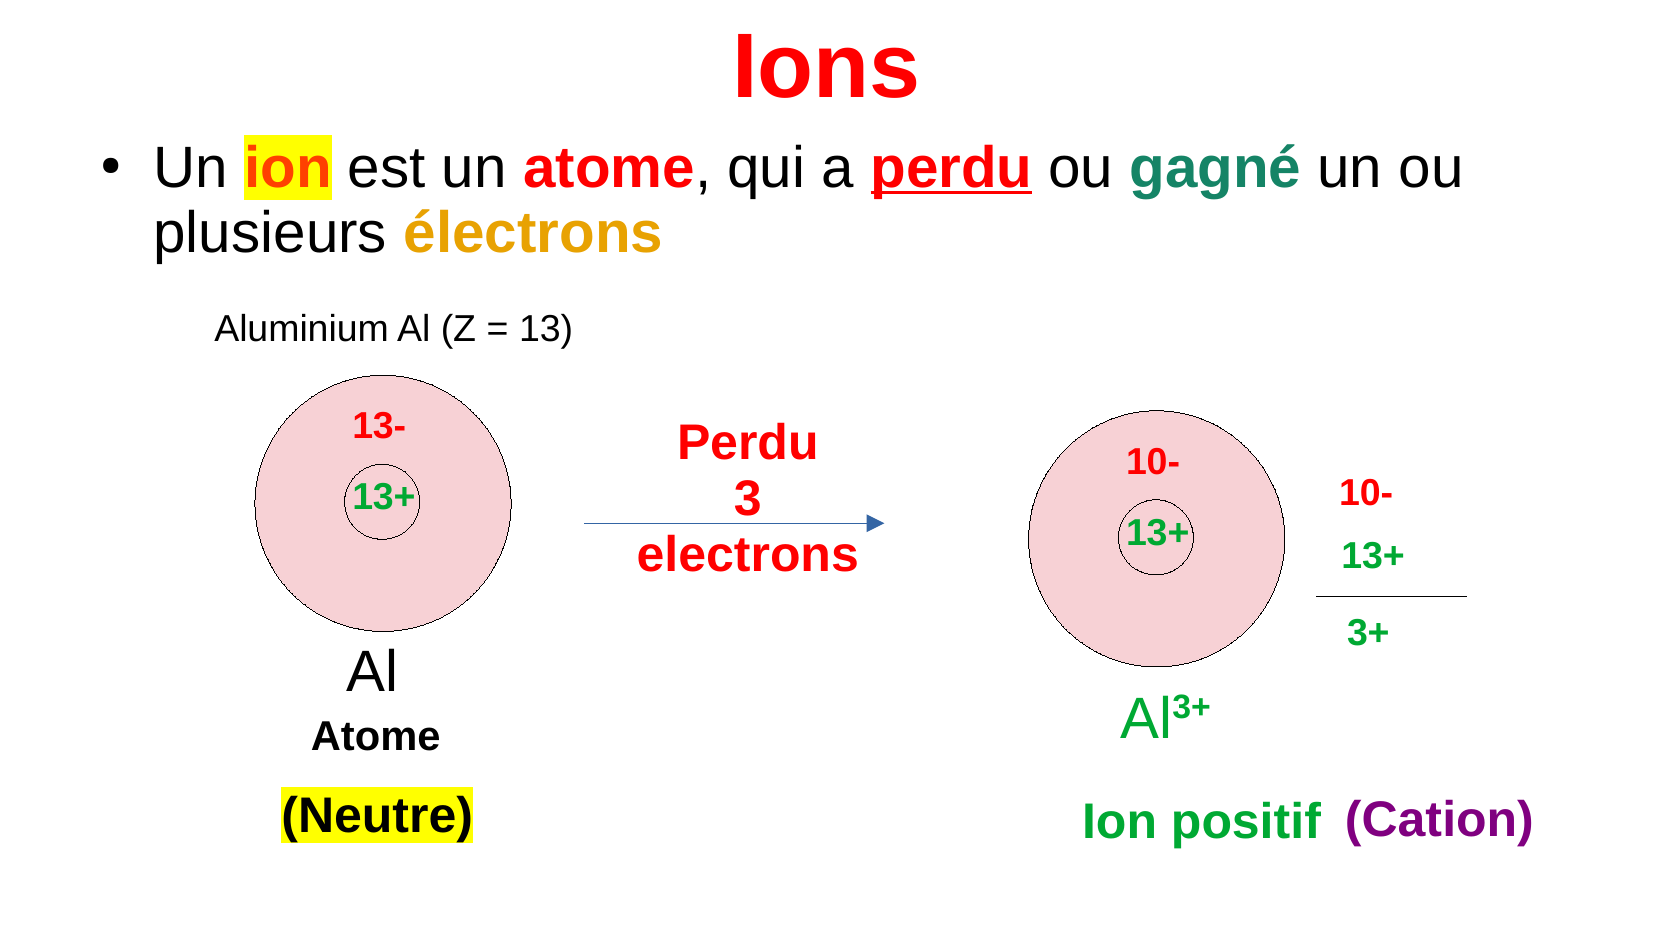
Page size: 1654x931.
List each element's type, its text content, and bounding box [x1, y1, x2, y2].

text_box Al3+ [1105, 678, 1226, 758]
text_box 13+ [1111, 503, 1205, 561]
text_box (Cation) [1330, 783, 1570, 855]
text_box Perdu 3 electrons [621, 406, 874, 589]
text_box 13+ [337, 468, 431, 526]
text_box 10- [1324, 464, 1422, 522]
text_box Al [332, 630, 414, 704]
text_box Ion positif [1067, 785, 1337, 857]
text_box 13+ [1326, 527, 1420, 585]
text_box [1028, 410, 1285, 667]
text_box Atome [296, 704, 456, 767]
text_box 10- [1111, 433, 1195, 490]
text_box [254, 375, 512, 630]
text_box 3+ [1332, 604, 1405, 662]
title Ions [82, 14, 1571, 118]
text_box (Neutre) [266, 779, 490, 851]
text_box Aluminium Al (Z = 13) [199, 300, 589, 358]
text_box 13- [337, 397, 422, 455]
list Un ion est un atome, qui a perdu ou gagné un ou plusieurs électrons [82, 134, 1571, 293]
